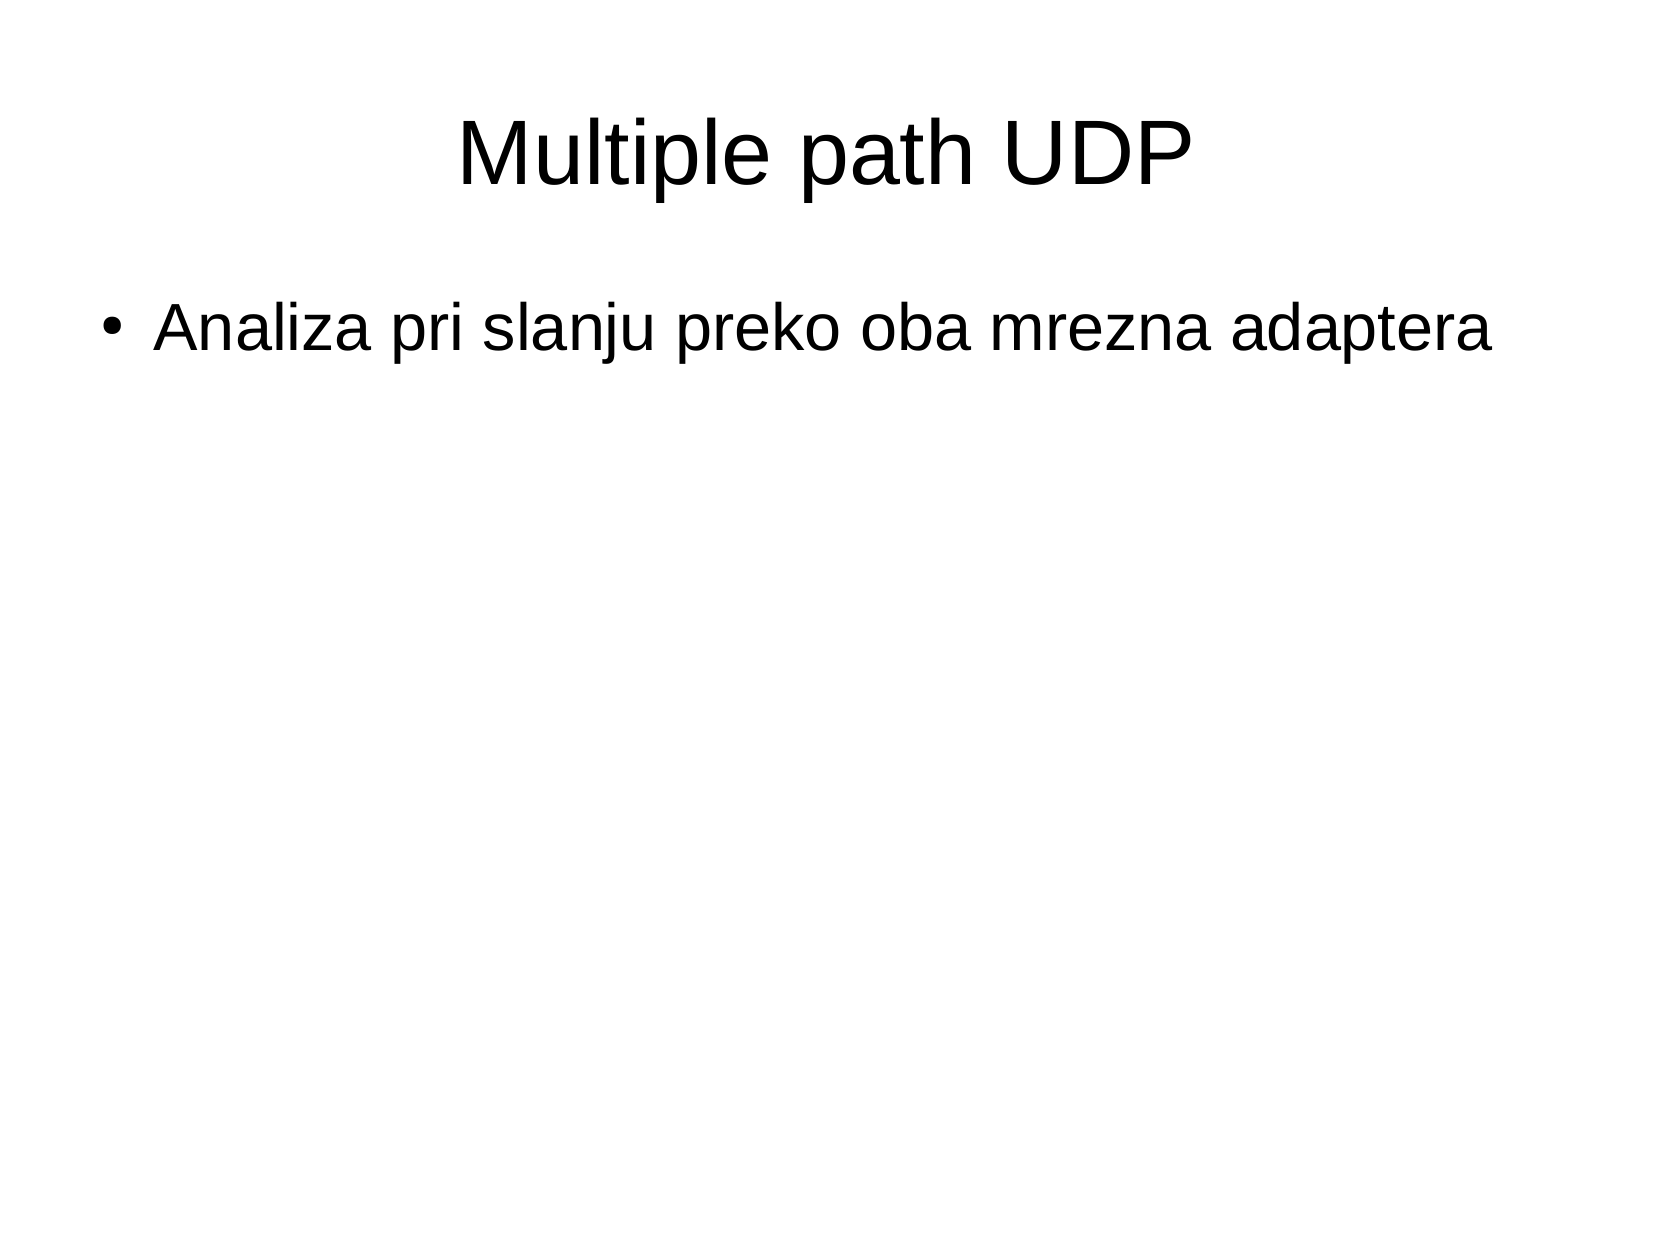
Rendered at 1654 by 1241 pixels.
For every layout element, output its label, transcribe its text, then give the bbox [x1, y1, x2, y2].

list Analiza pri slanju preko oba mrezna adaptera [82, 290, 1571, 1010]
title Multiple path UDP [82, 49, 1571, 257]
